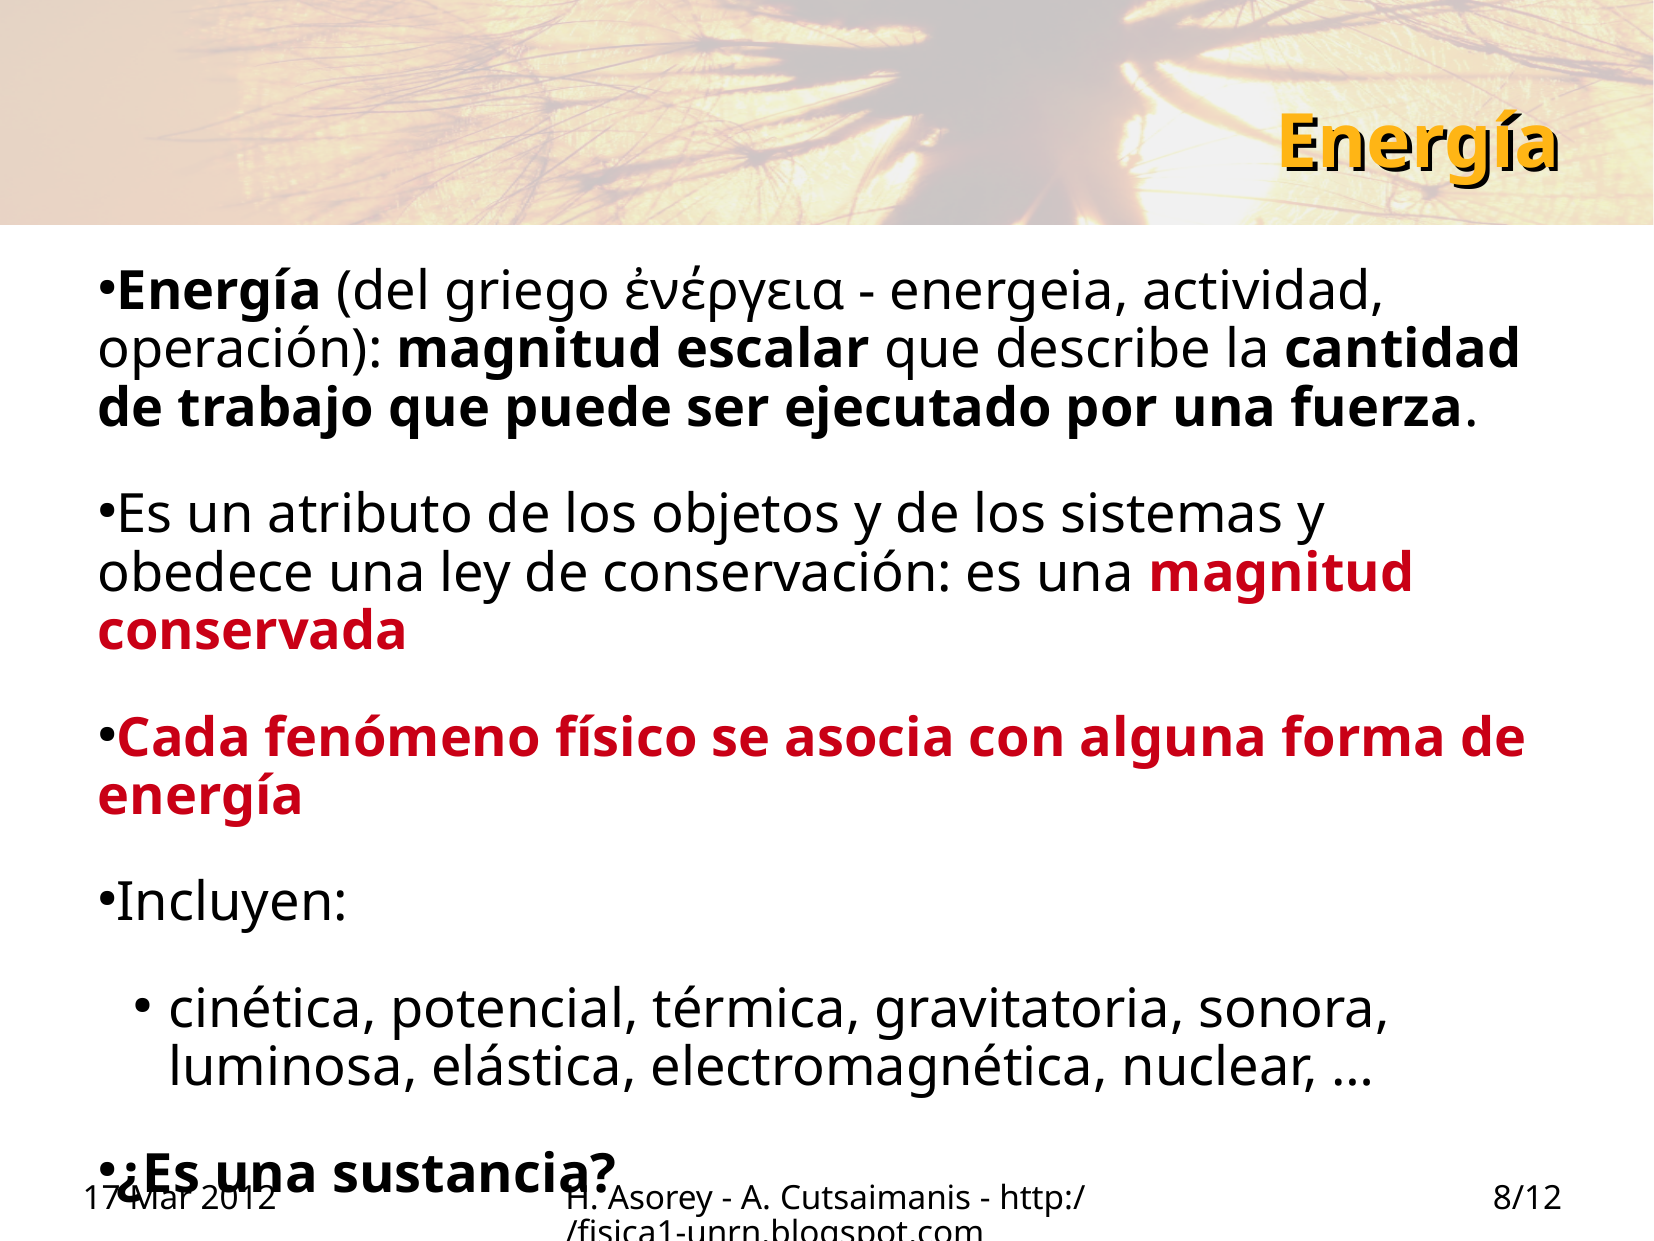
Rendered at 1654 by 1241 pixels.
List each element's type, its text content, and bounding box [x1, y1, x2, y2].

text_box Energía (del griego ἐνέργεια - energeia, actividad, operación): magnitud escalar que describe la cantidad de trabajo que puede ser ejecutado por una fuerza. Es un atributo de los objetos y de los sistemas y obedece una ley de conservación: es una magnitud conservada Cada fenómeno físico se asocia con alguna forma de energía Incluyen: cinética, potencial, térmica, gravitatoria, sonora, luminosa, elástica, electromagnética, nuclear, … ¿Es una sustancia? [82, 255, 1571, 1231]
title Energía [86, 49, 1576, 226]
picture [0, 0, 1654, 225]
